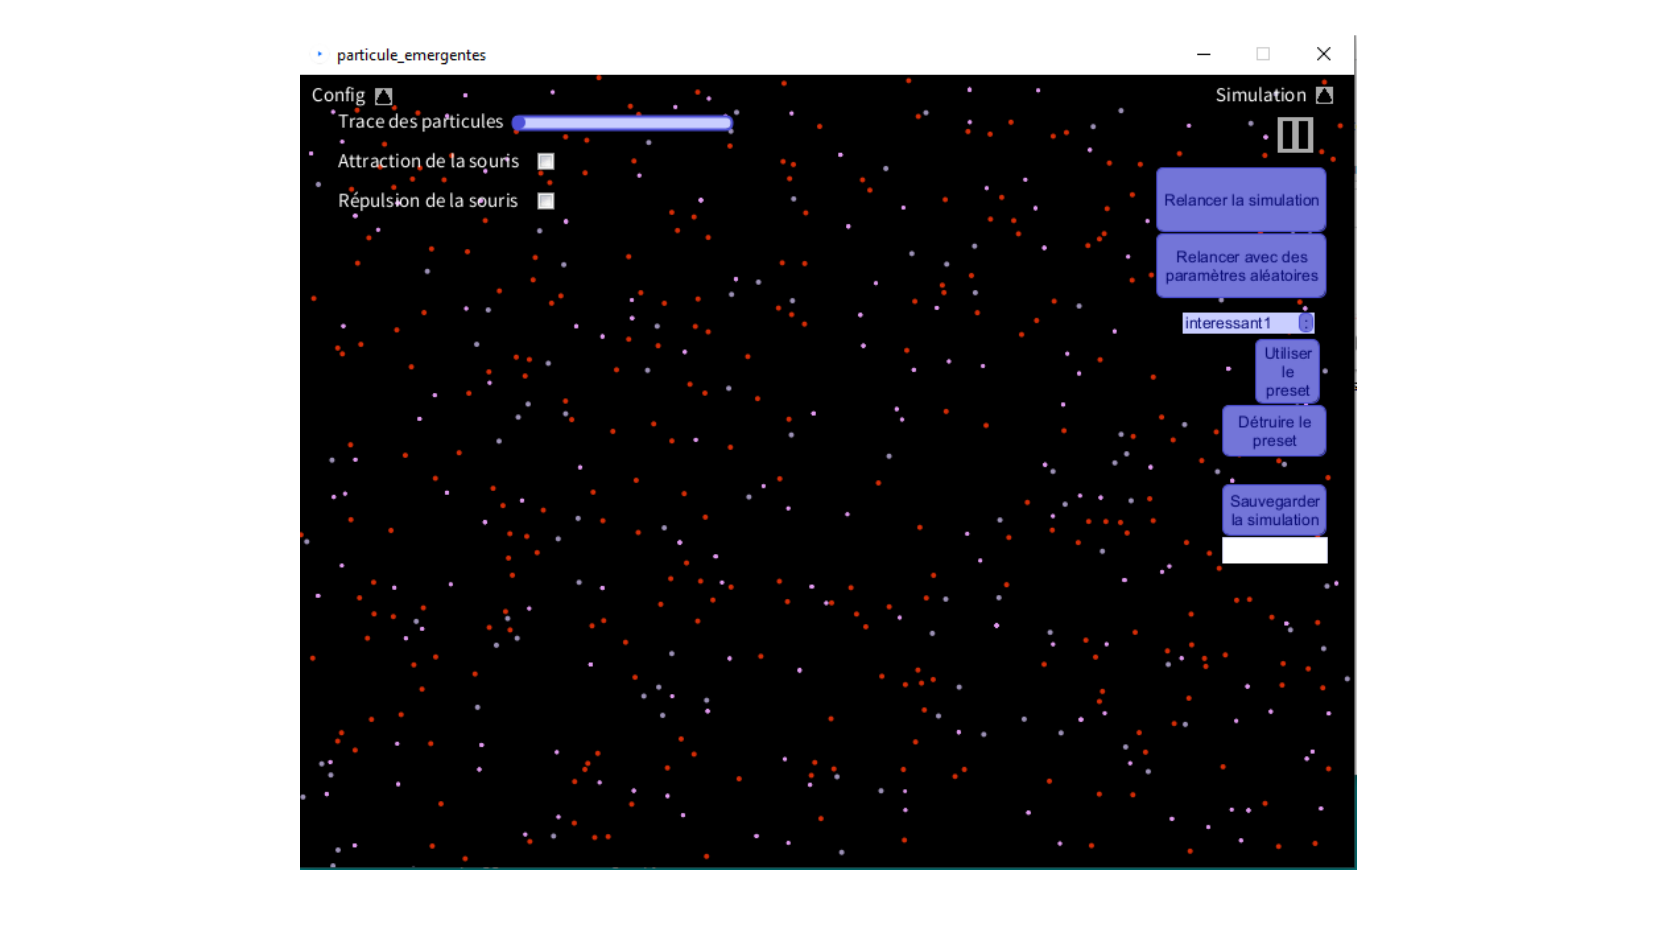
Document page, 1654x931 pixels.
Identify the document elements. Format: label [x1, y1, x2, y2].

picture [300, 0, 1357, 871]
